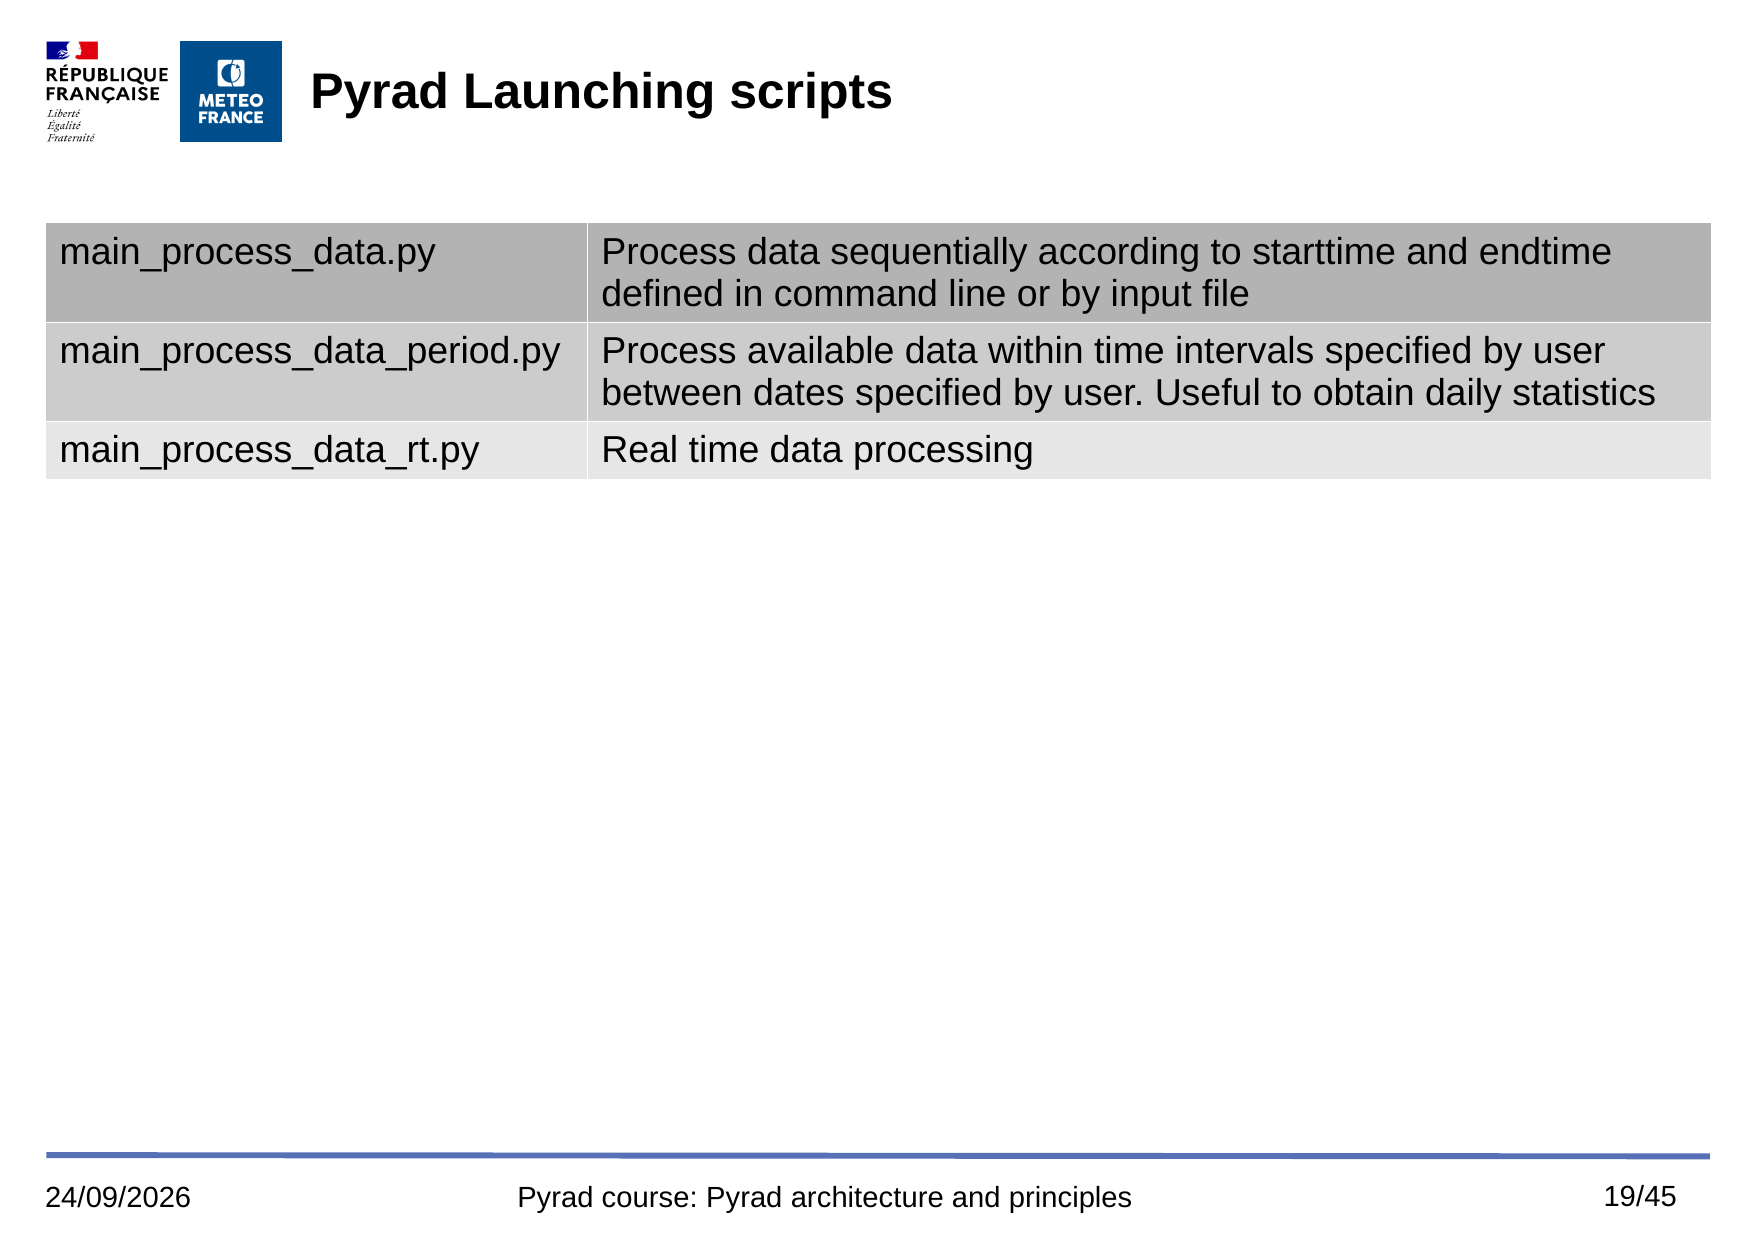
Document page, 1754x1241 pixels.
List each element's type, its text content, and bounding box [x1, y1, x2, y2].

title Pyrad Launching scripts [310, 40, 1697, 142]
table_cell Real time data processing [588, 422, 1711, 479]
picture [46, 41, 172, 142]
table_header main_process_data.py [46, 223, 587, 322]
table_cell main_process_data_rt.py [46, 422, 587, 479]
table_cell main_process_data_period.py [46, 323, 587, 421]
picture [180, 41, 282, 142]
table_cell Process available data within time intervals specified by user between dates specified by user. Useful to obtain daily statistics [588, 323, 1711, 421]
table_header Process data sequentially according to starttime and endtime defined in command line or by input file [588, 223, 1711, 322]
